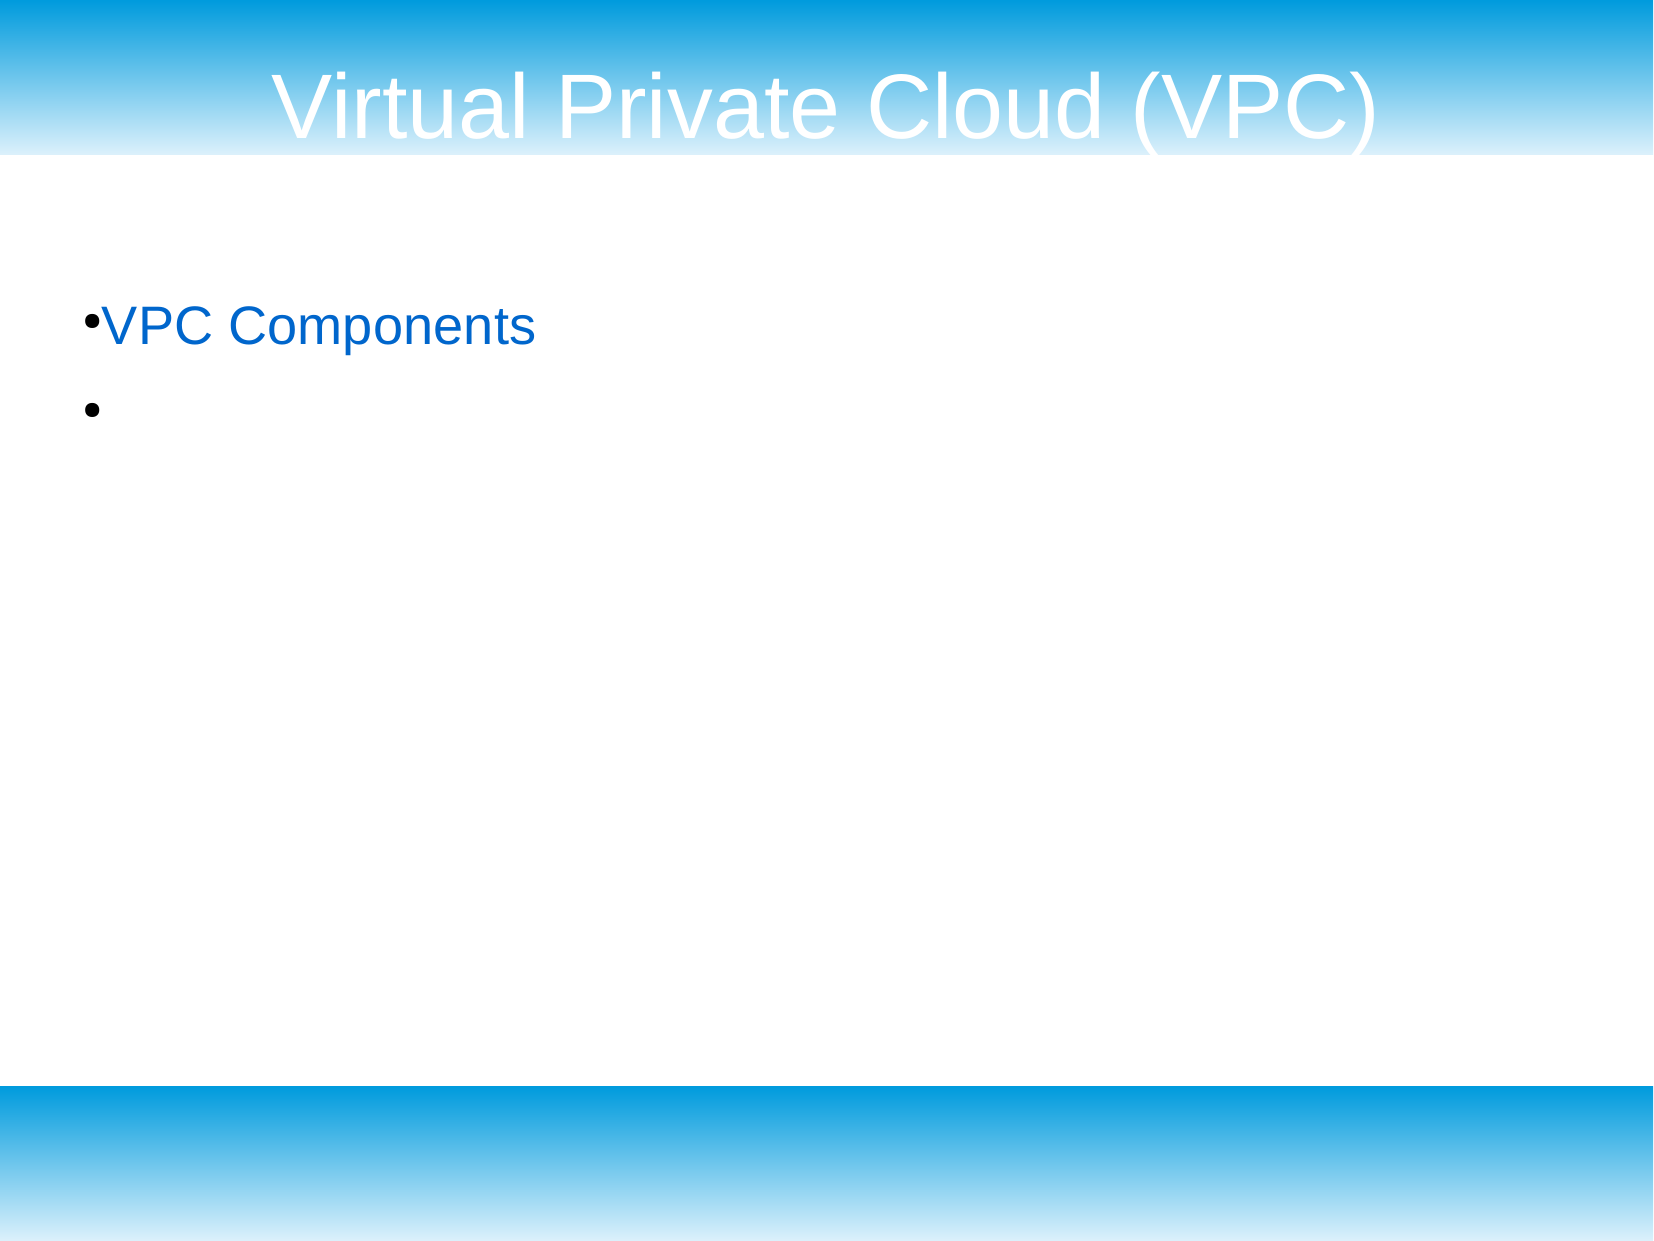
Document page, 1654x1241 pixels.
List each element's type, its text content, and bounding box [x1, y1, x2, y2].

title Virtual Private Cloud (VPC) [82, 49, 1571, 155]
list VPC Components [82, 290, 1571, 1010]
